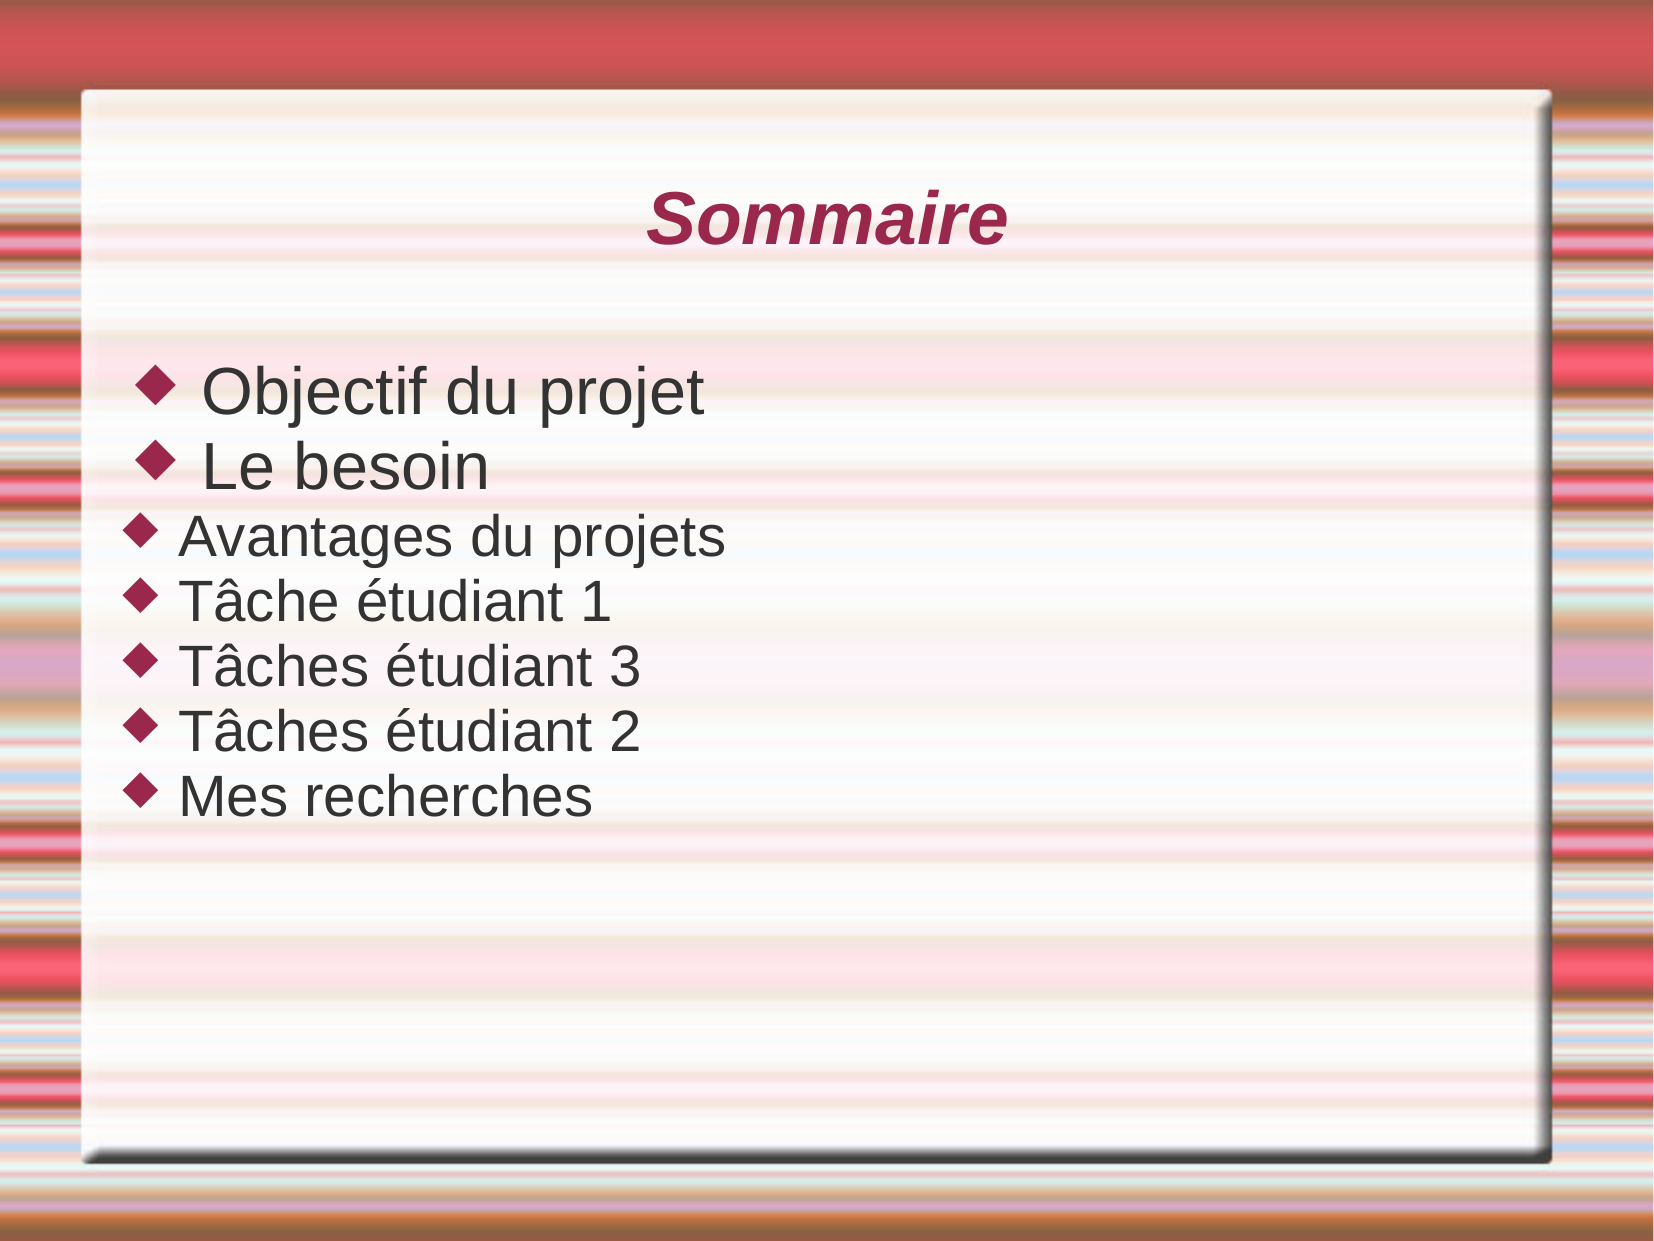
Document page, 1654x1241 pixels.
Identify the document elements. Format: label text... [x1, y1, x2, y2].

list Objectif du projet Le besoin Avantages du projets Tâche étudiant 1 Tâches étudiant 3 Tâches étudiant 2 Mes recherches [119, 354, 1501, 1136]
title Sommaire [121, 114, 1534, 322]
picture [0, 0, 1654, 1241]
